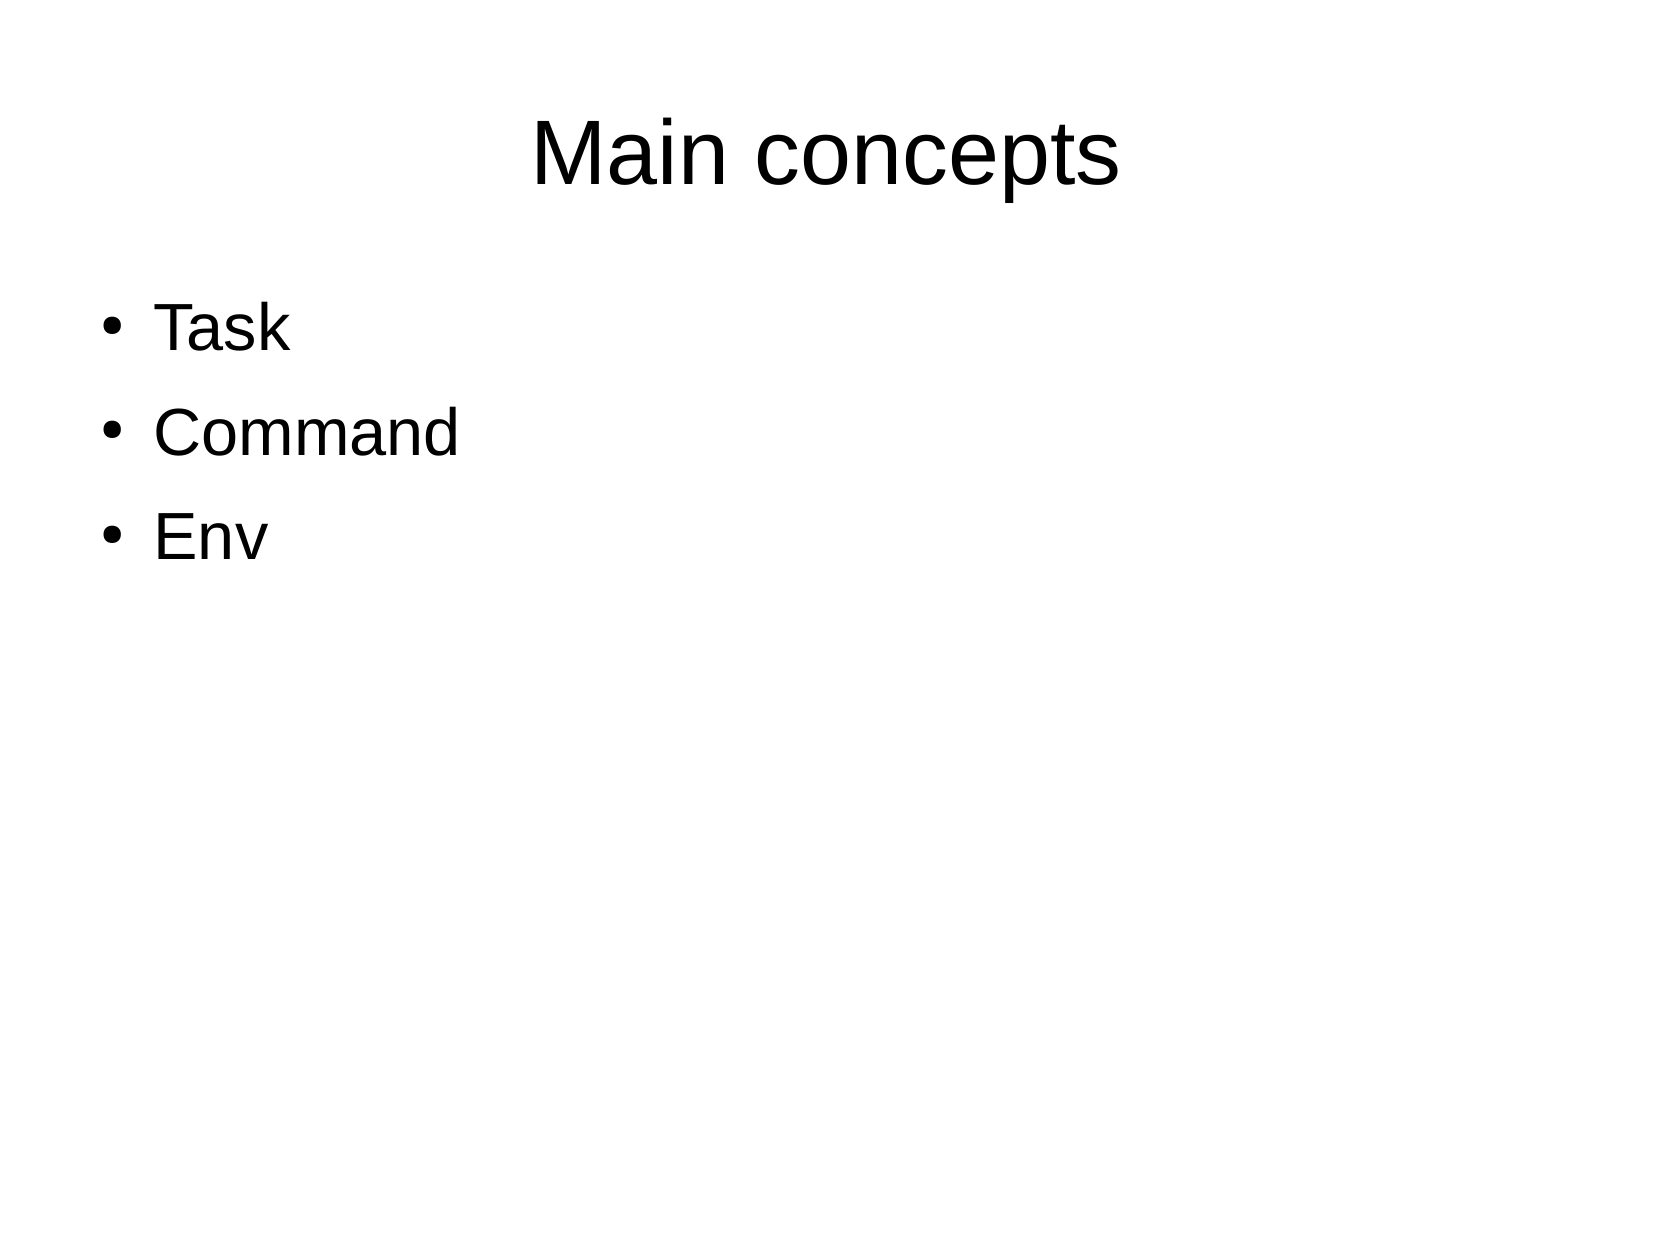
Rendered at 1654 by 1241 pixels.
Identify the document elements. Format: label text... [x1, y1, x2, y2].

title Main concepts [82, 49, 1571, 257]
list Task Command Env [82, 290, 1571, 1010]
